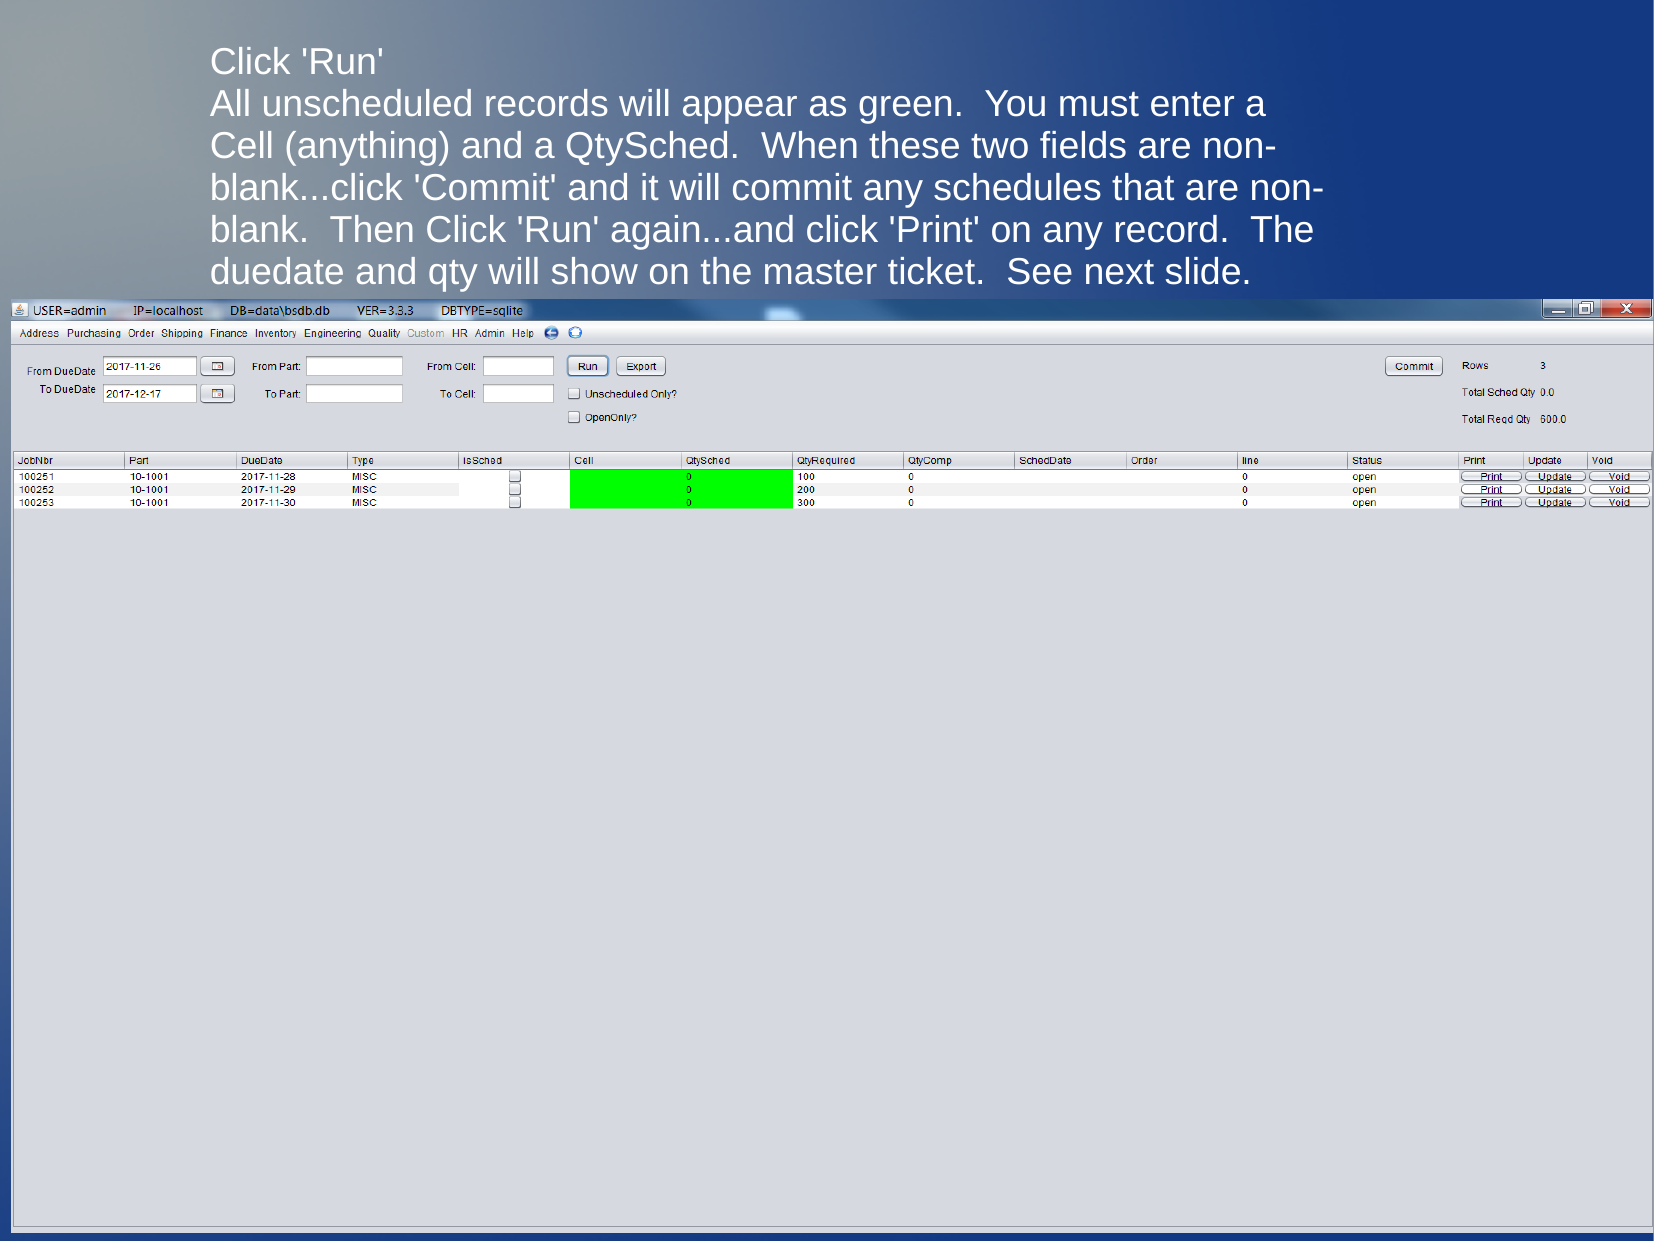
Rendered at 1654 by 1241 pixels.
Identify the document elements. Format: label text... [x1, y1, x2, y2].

text_box Click 'Run' All unscheduled records will appear as green. You must enter a Cell (anything) and a QtySched. When these two fields are non-blank...click 'Commit' and it will commit any schedules that are non-blank. Then Click 'Run' again...and click 'Print' on any record. The duedate and qty will show on the master ticket. See next slide. [195, 32, 1351, 301]
picture [0, 0, 1654, 1241]
